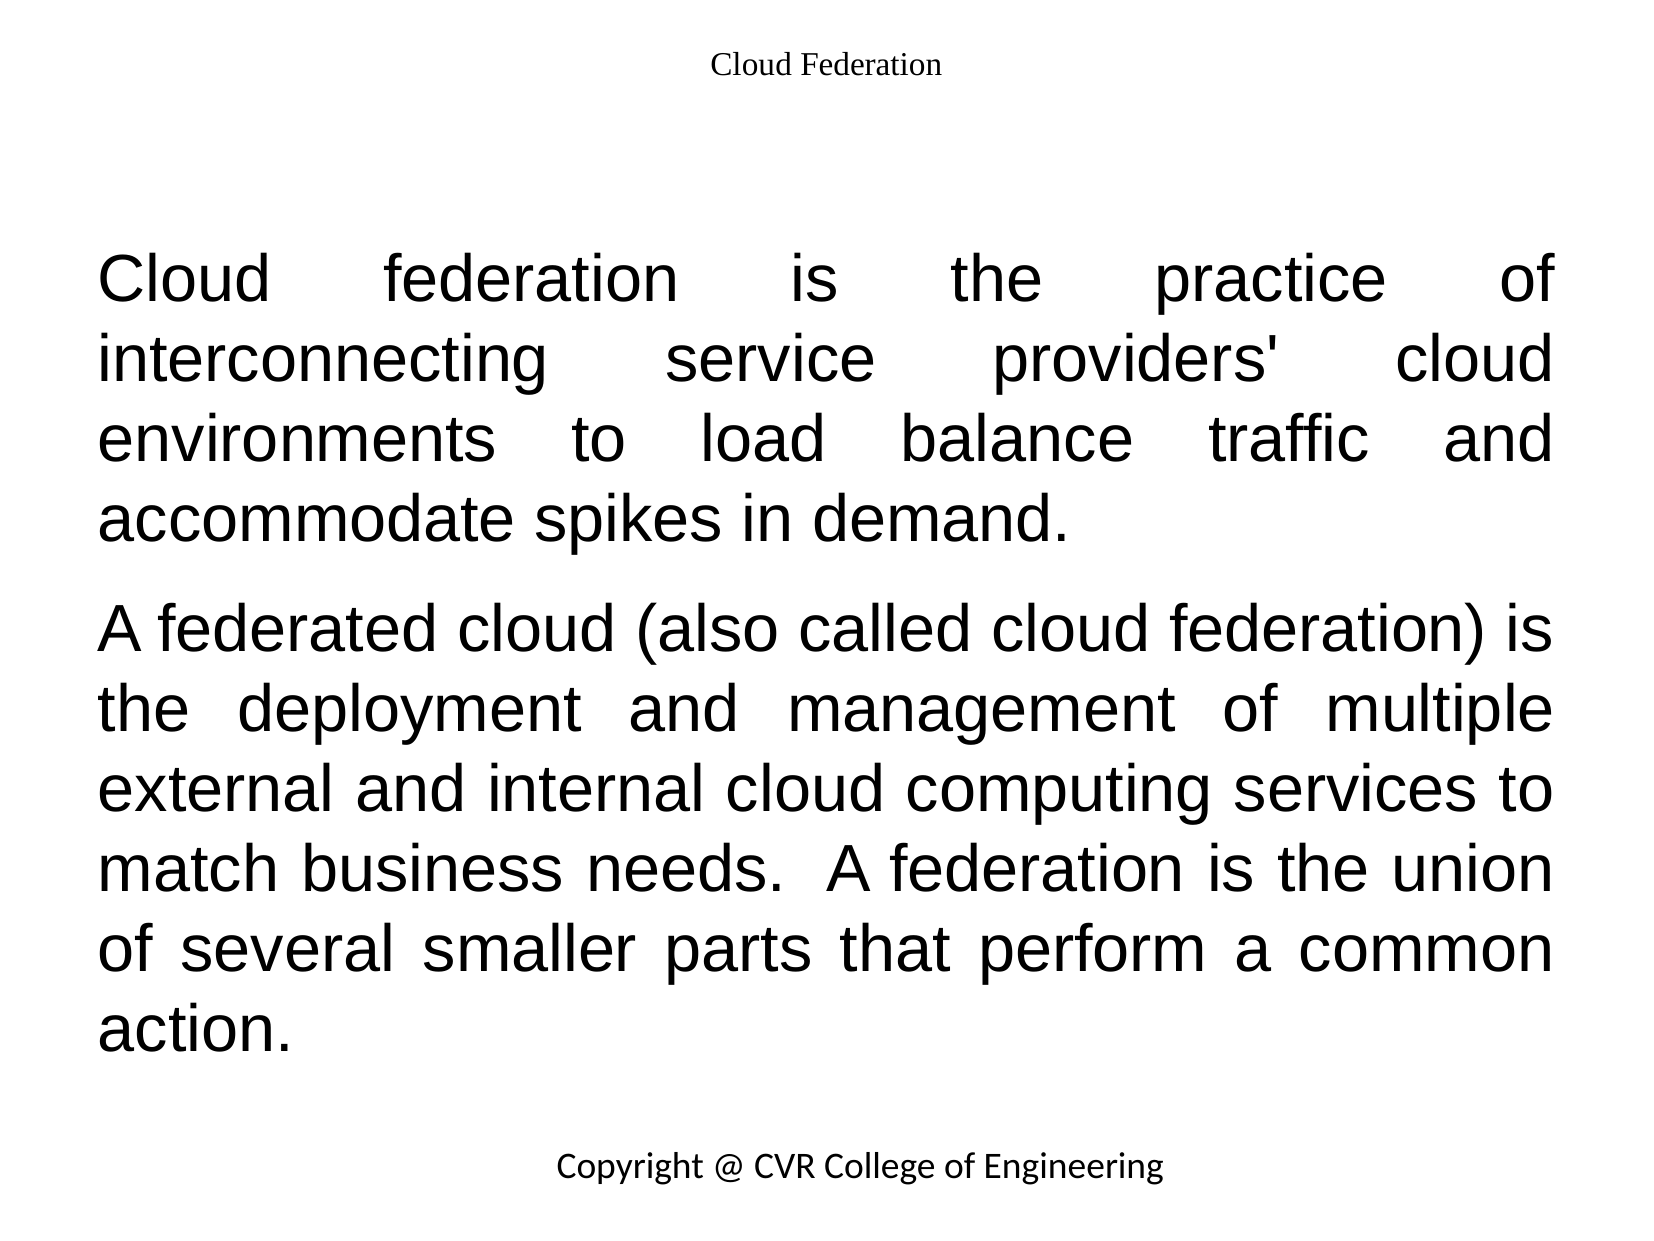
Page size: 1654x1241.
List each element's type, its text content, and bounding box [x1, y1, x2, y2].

title Cloud Federation [82, 34, 1571, 201]
subtitle Cloud federation is the practice of interconnecting service providers' cloud environments to load balance traffic and accommodate spikes in demand. A federated cloud (also called cloud federation) is the deployment and management of multiple external and internal cloud computing services to match business needs. A federation is the union of several smaller parts that perform a common action. [82, 201, 1571, 1099]
